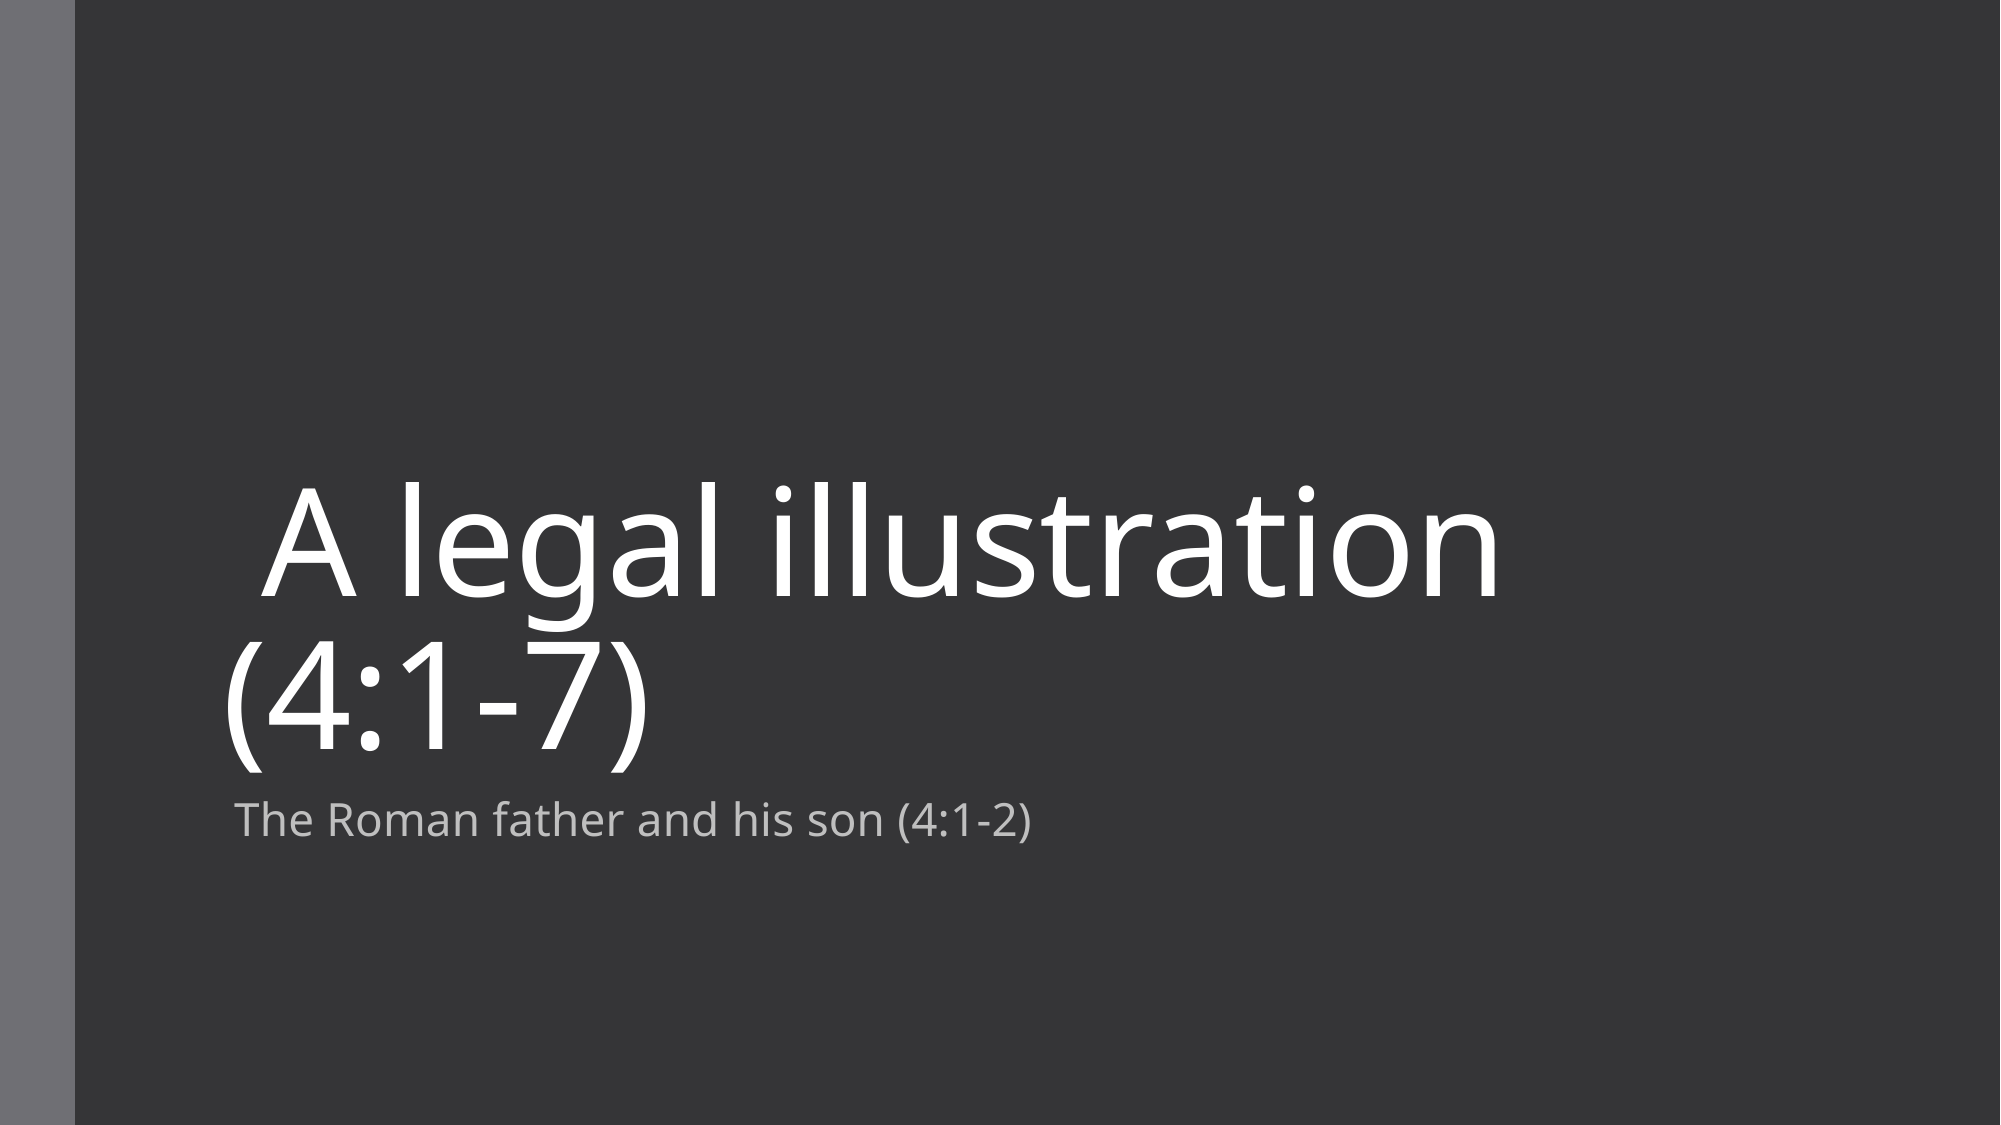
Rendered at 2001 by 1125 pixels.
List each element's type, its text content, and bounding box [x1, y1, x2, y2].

subtitle The Roman father and his son (4:1-2) [206, 787, 1752, 1066]
title A legal illustration (4:1-7) [206, 124, 1752, 787]
